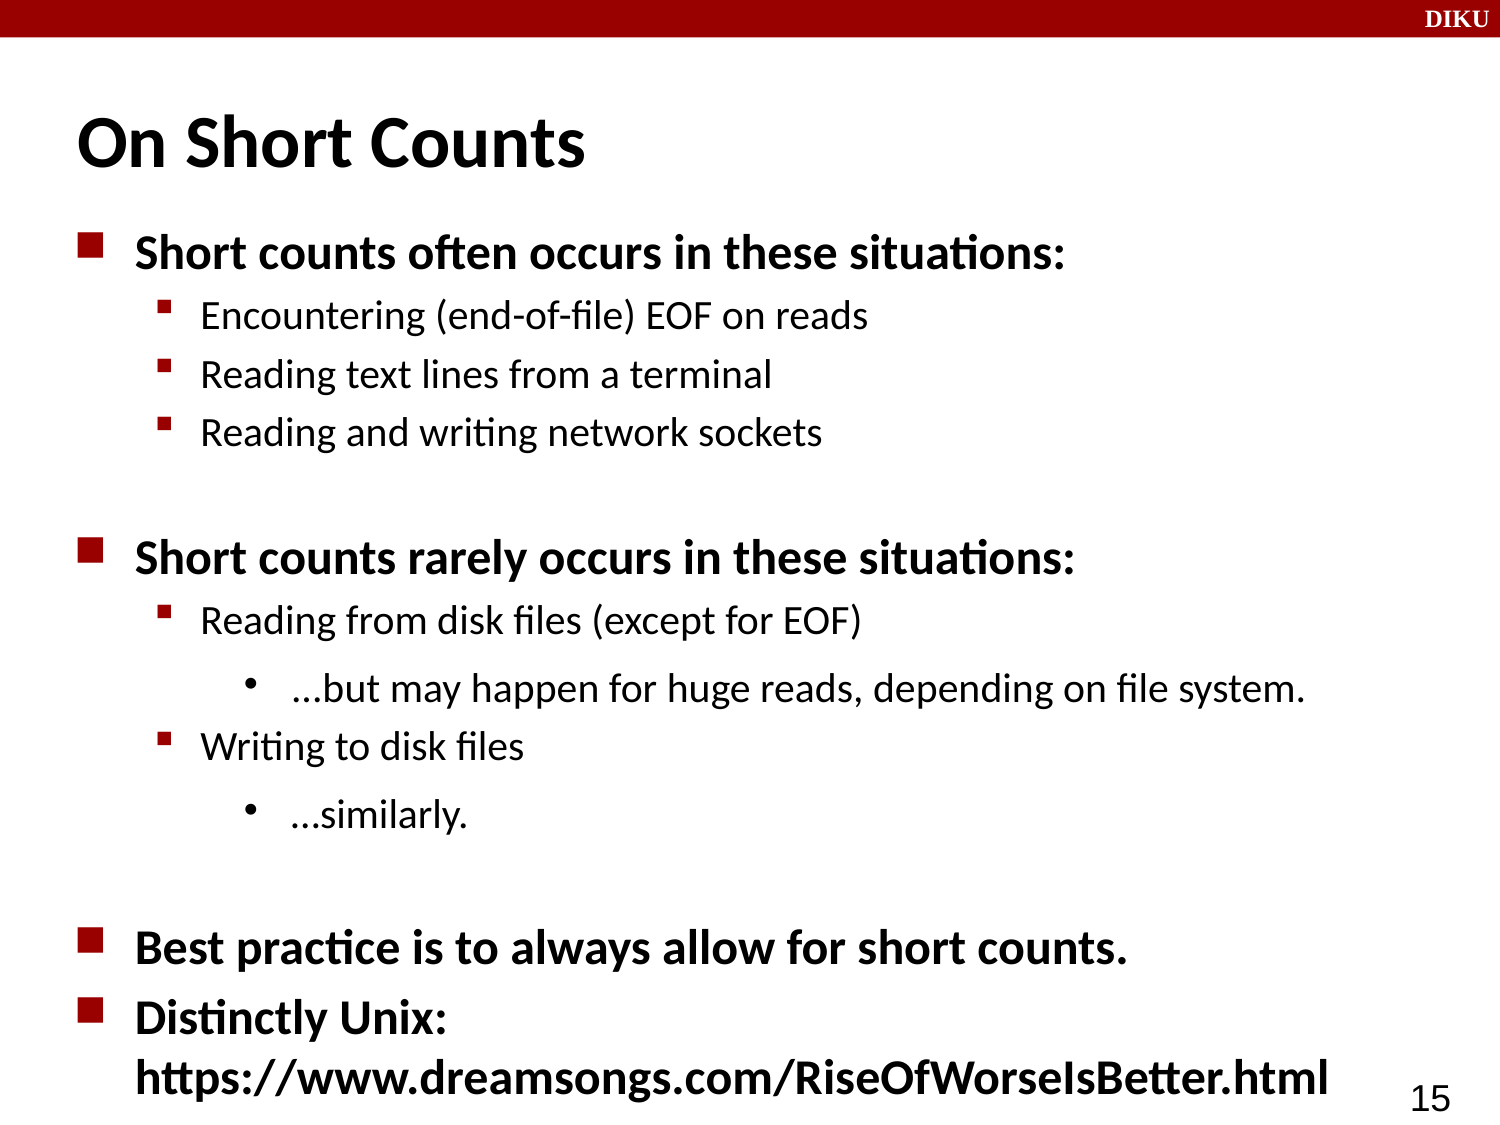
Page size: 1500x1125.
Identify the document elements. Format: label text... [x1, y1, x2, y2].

text_box Short counts often occurs in these situations: Encountering (end-of-file) EOF on reads Reading text lines from a terminal Reading and writing network sockets Short counts rarely occurs in these situations: Reading from disk files (except for EOF) ...but may happen for huge reads, depending on file system. Writing to disk files …similarly. Best practice is to always allow for short counts. Distinctly Unix: https://www.dreamsongs.com/RiseOfWorseIsBetter.html [63, 212, 1359, 1028]
text_box On Short Counts [62, 74, 1308, 200]
